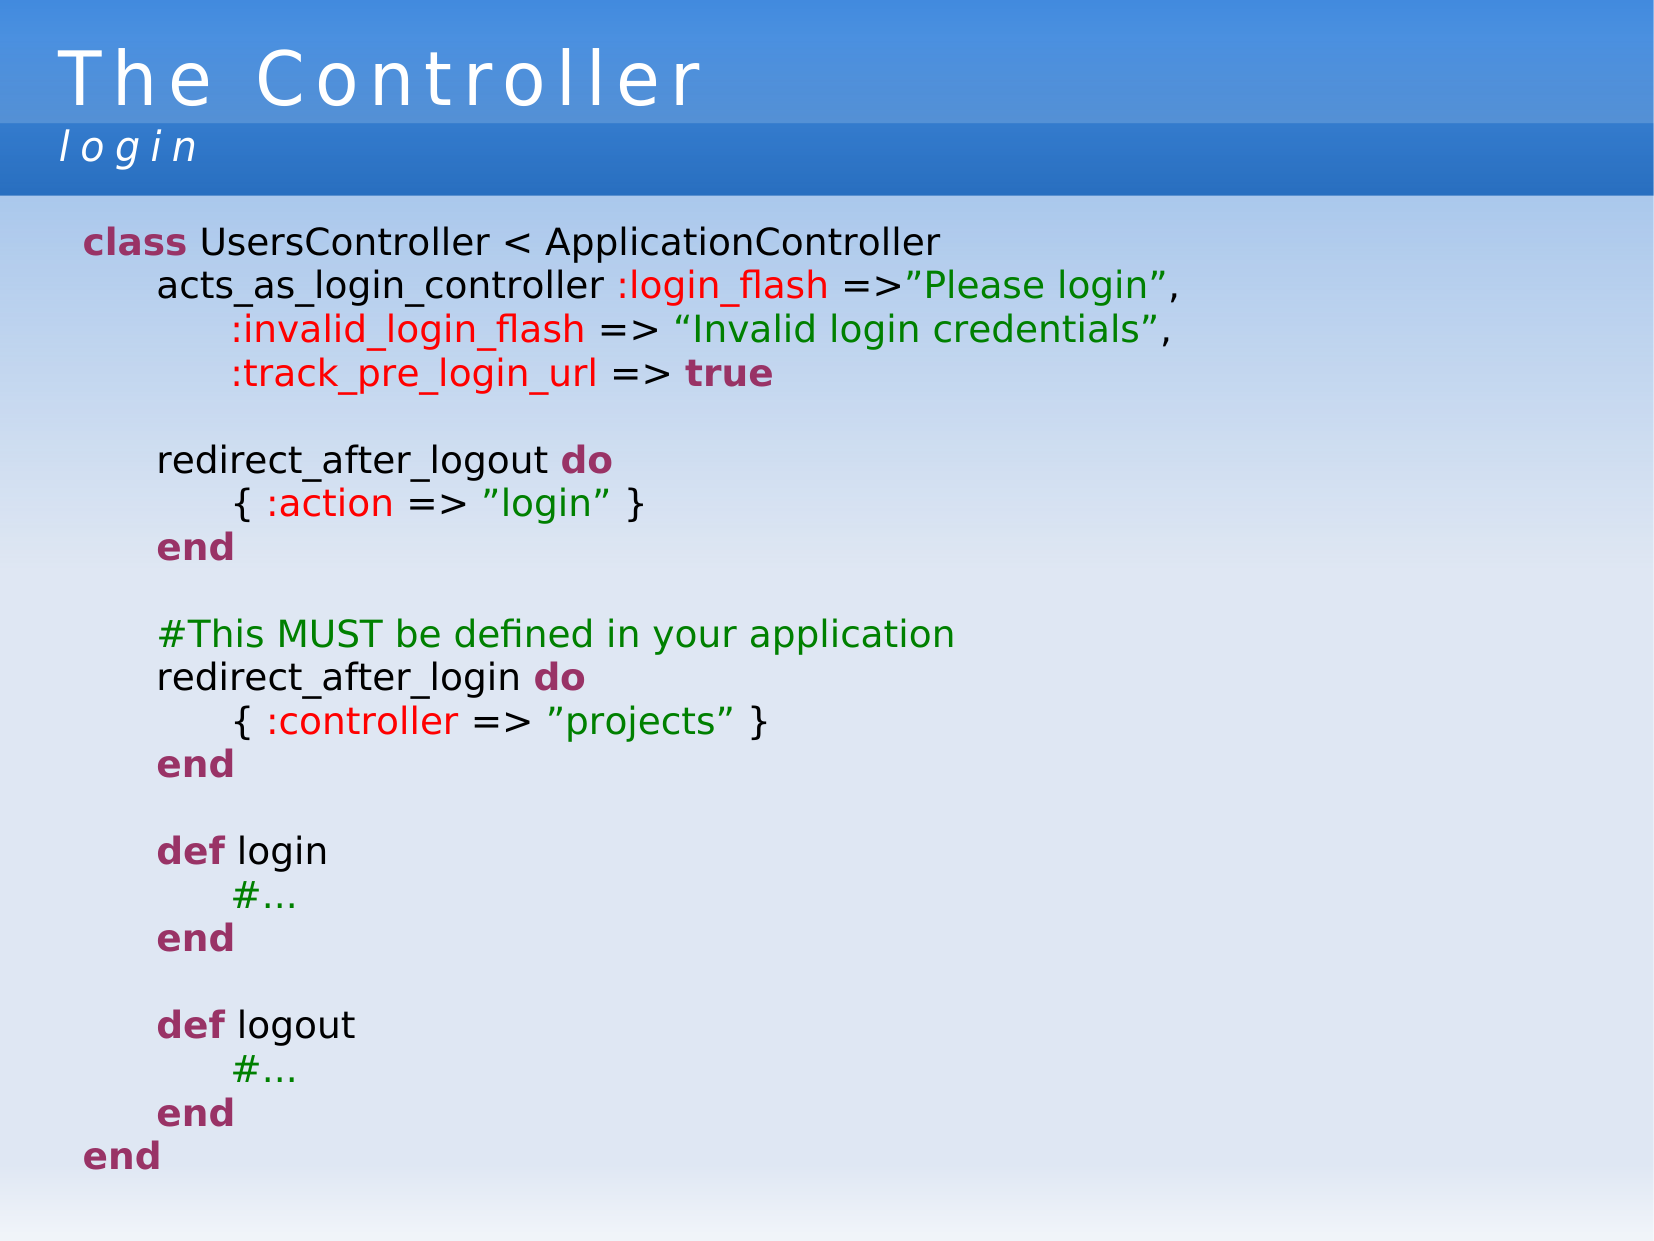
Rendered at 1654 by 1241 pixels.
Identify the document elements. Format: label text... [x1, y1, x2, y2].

title The Controller login [59, 29, 1576, 178]
subtitle class UsersController < ApplicationController acts_as_login_controller :login_flash =>”Please login”, :invalid_login_flash => “Invalid login credentials”, :track_pre_login_url => true redirect_after_logout do { :action => ”login” } end #This MUST be defined in your application redirect_after_login do { :controller => ”projects” } end def login #... end def logout #... end end [82, 212, 1571, 1187]
picture [0, 0, 1654, 1241]
